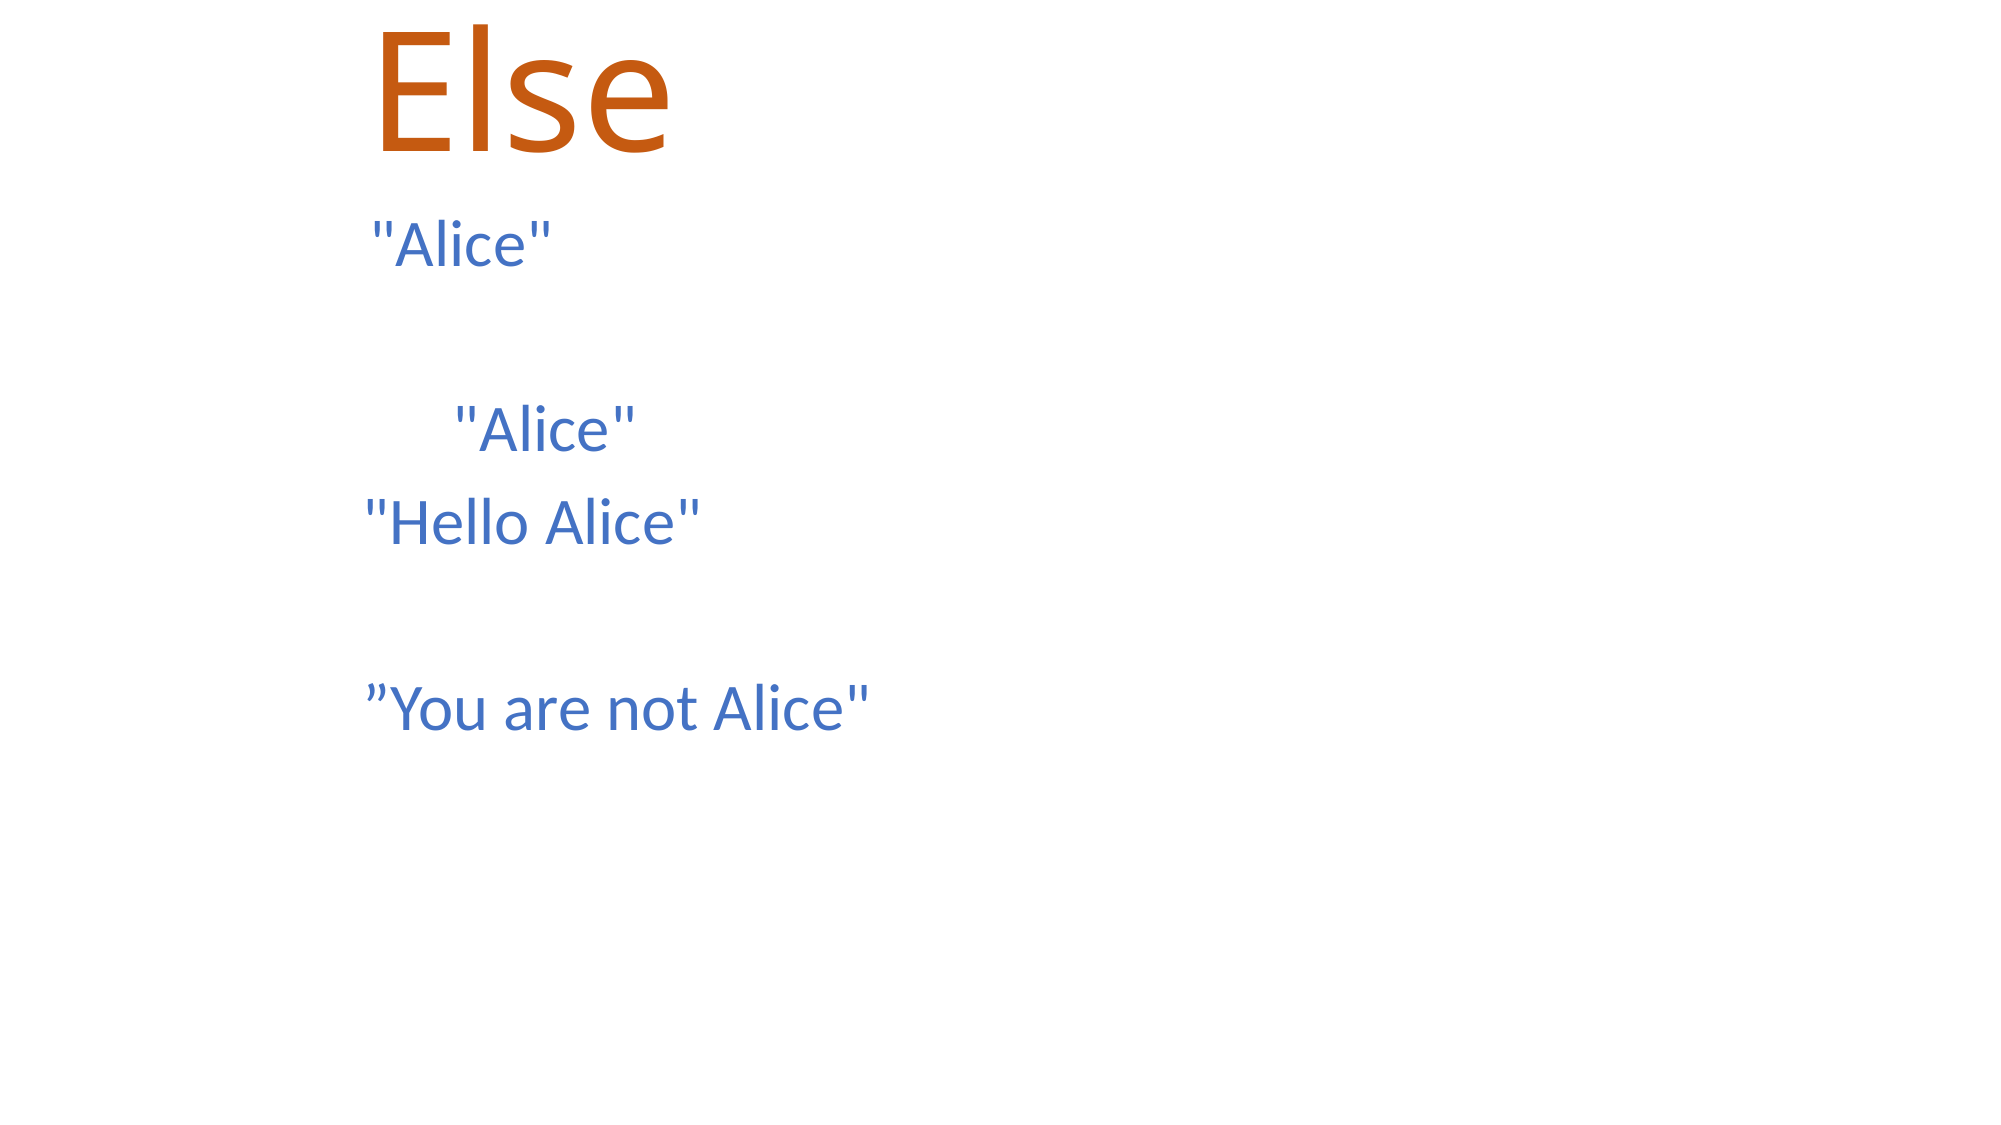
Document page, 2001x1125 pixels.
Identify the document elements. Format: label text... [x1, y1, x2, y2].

list Else name = "Alice" if name == "Alice": print("Hello Alice") else: print(”You are not Alice") [137, 0, 1863, 1014]
